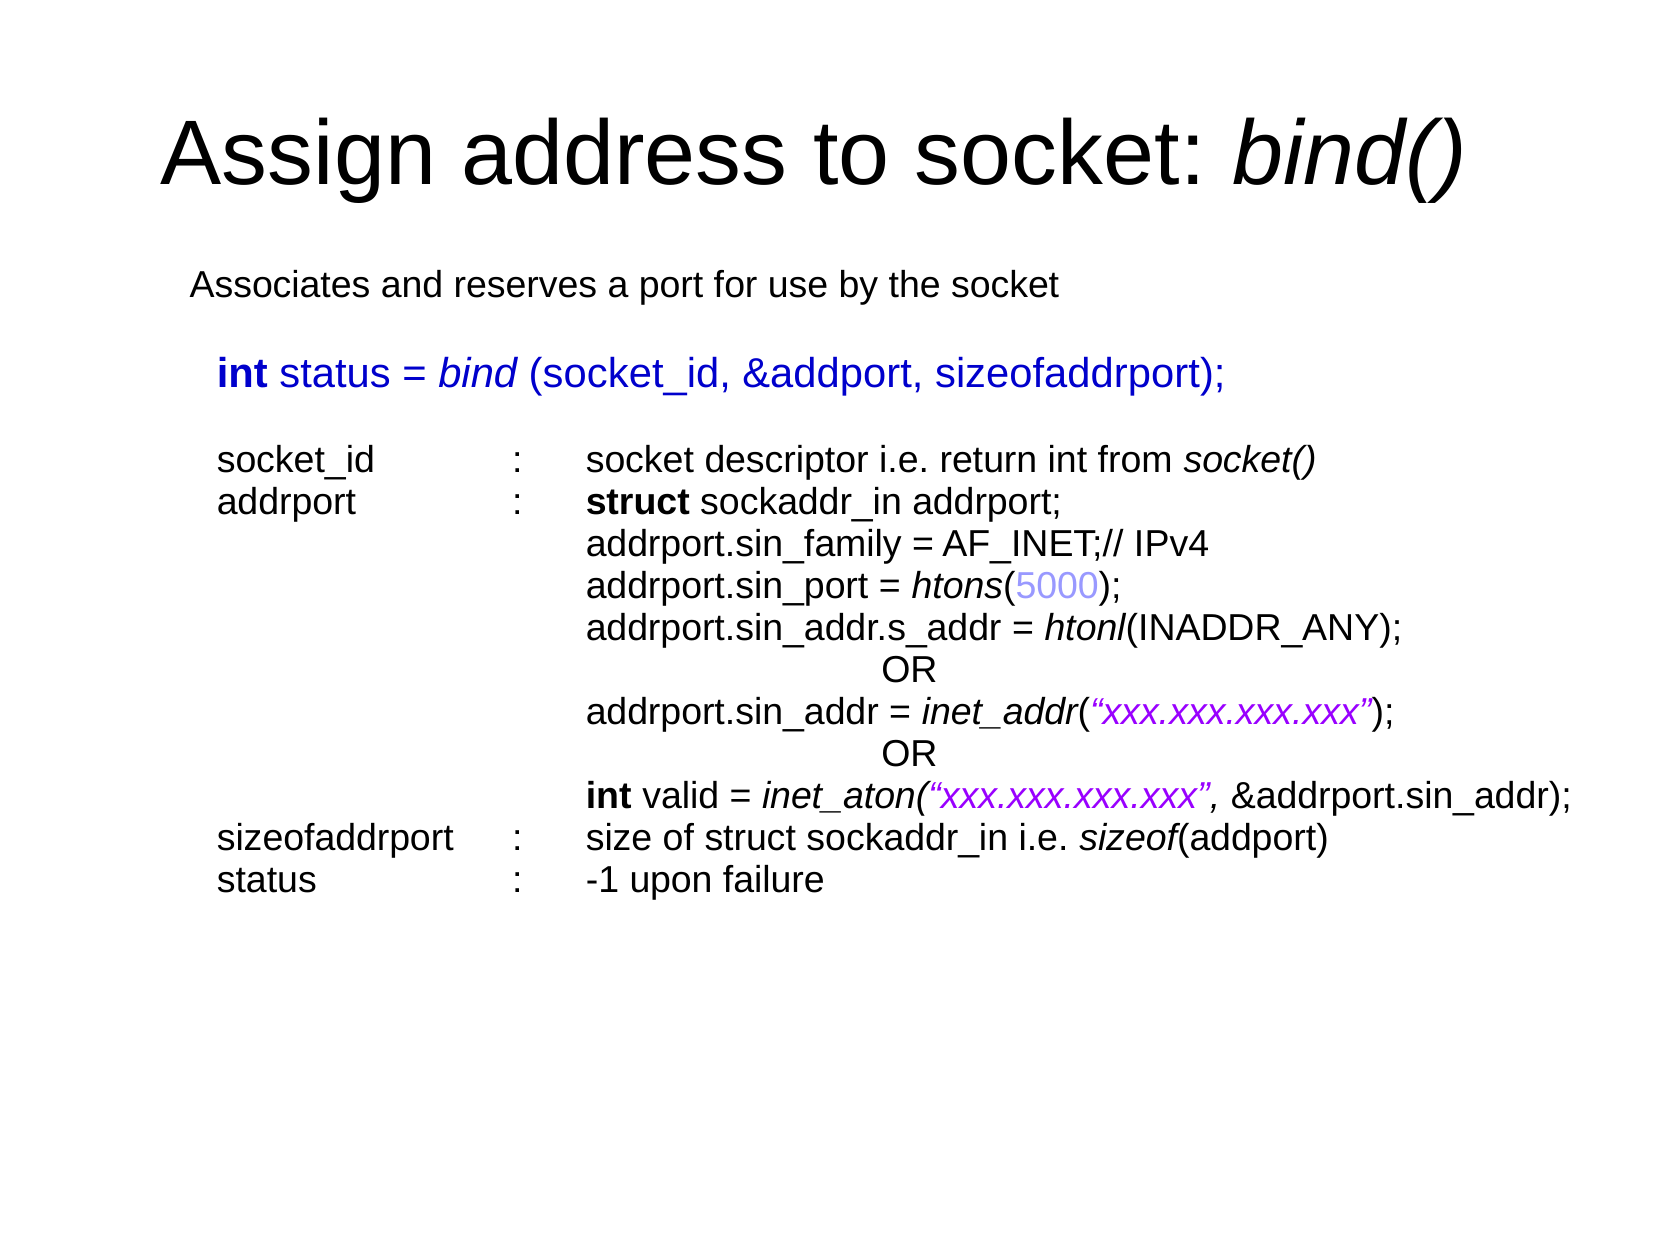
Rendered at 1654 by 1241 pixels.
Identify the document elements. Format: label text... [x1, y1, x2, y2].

title Assign address to socket: bind() [82, 49, 1571, 257]
text_box int status = bind (socket_id, &addport, sizeofaddrport); socket_id : socket descriptor i.e. return int from socket() addrport : struct sockaddr_in addrport; addrport.sin_family = AF_INET;// IPv4 addrport.sin_port = htons(5000); addrport.sin_addr.s_addr = htonl(INADDR_ANY); OR addrport.sin_addr = inet_addr(“xxx.xxx.xxx.xxx”); OR int valid = inet_aton(“xxx.xxx.xxx.xxx”, &addrport.sin_addr); sizeofaddrport : size of struct sockaddr_in i.e. sizeof(addport) status : -1 upon failure [202, 342, 1587, 909]
text_box Associates and reserves a port for use by the socket [174, 256, 1075, 314]
